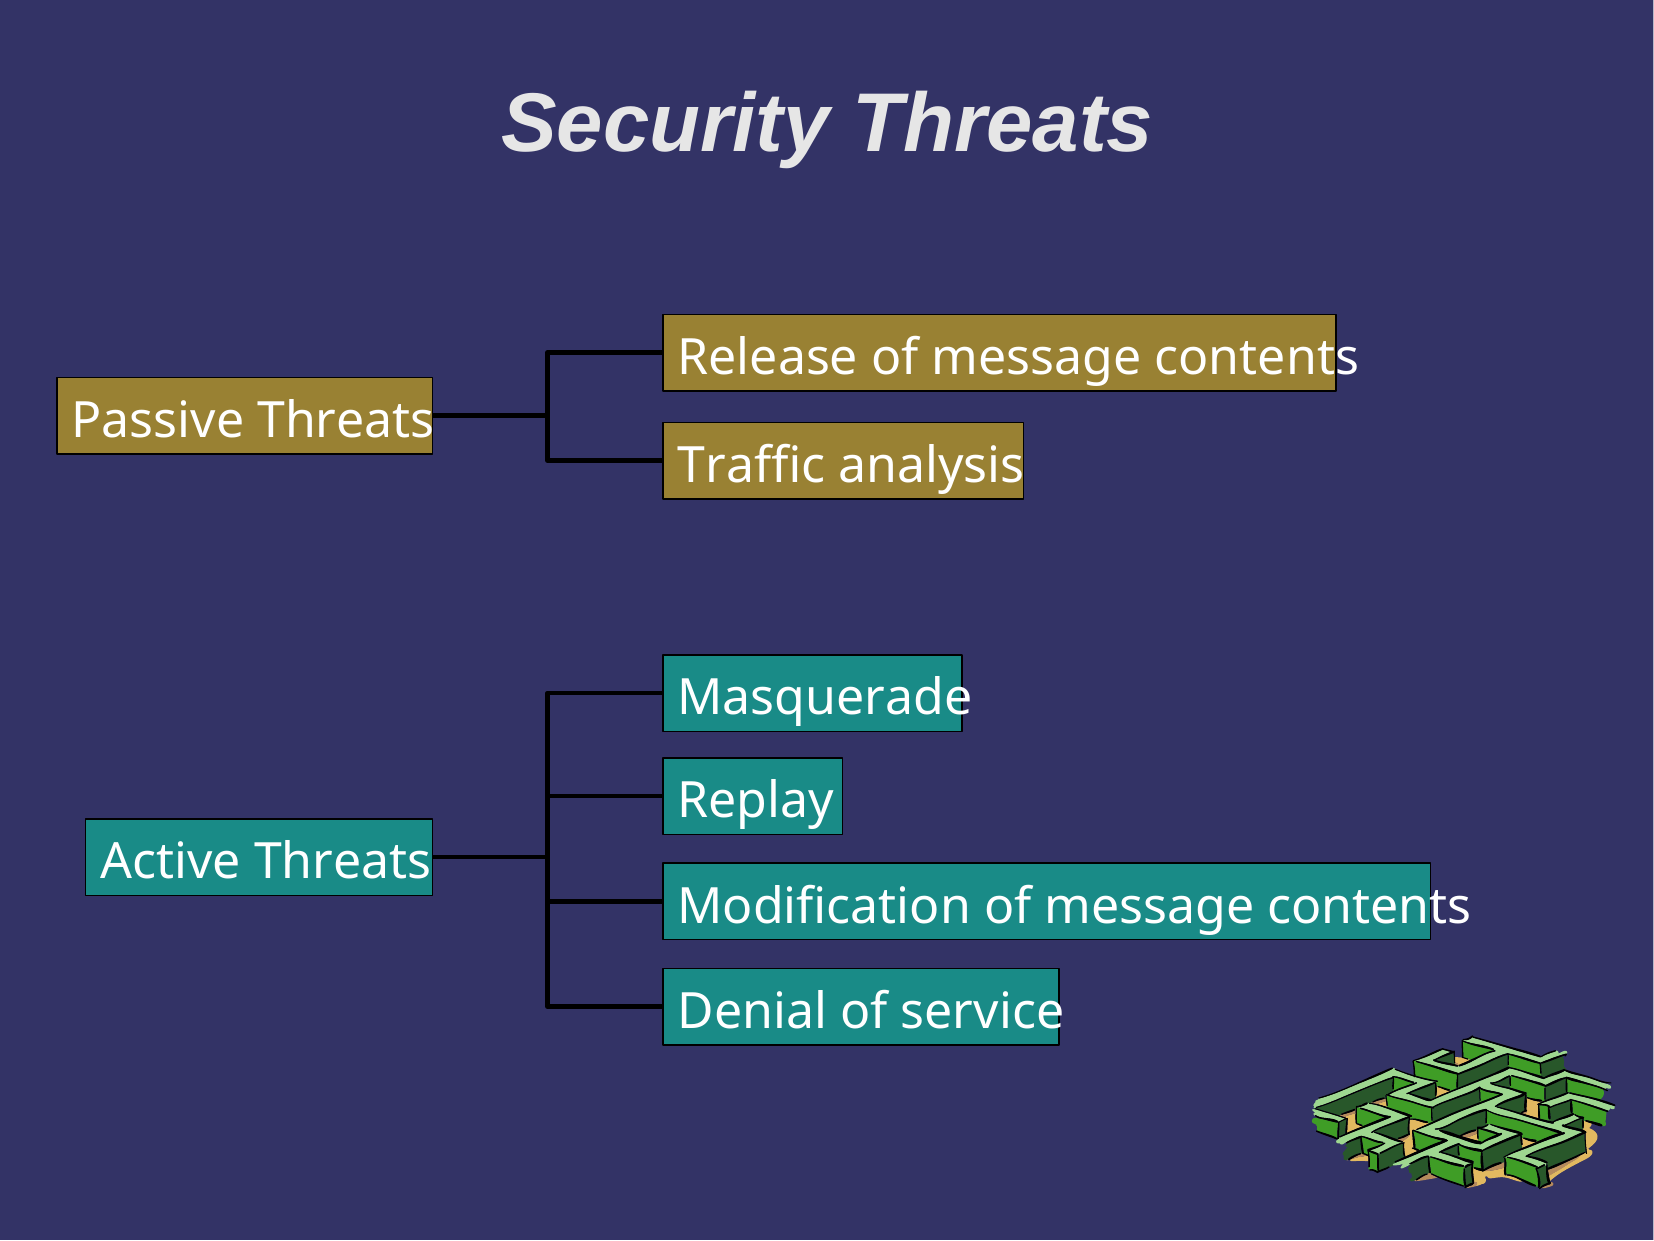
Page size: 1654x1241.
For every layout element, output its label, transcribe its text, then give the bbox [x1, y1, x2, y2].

text_box Traffic analysis [663, 422, 1024, 500]
title Security Threats [121, 19, 1534, 227]
text_box Replay [663, 757, 843, 835]
text_box Passive Threats [56, 377, 433, 454]
text_box Active Threats [85, 818, 433, 896]
text_box Modification of message contents [663, 863, 1431, 940]
text_box Masquerade [663, 654, 963, 732]
text_box Release of message contents [663, 314, 1336, 391]
text_box Denial of service [663, 968, 1059, 1045]
